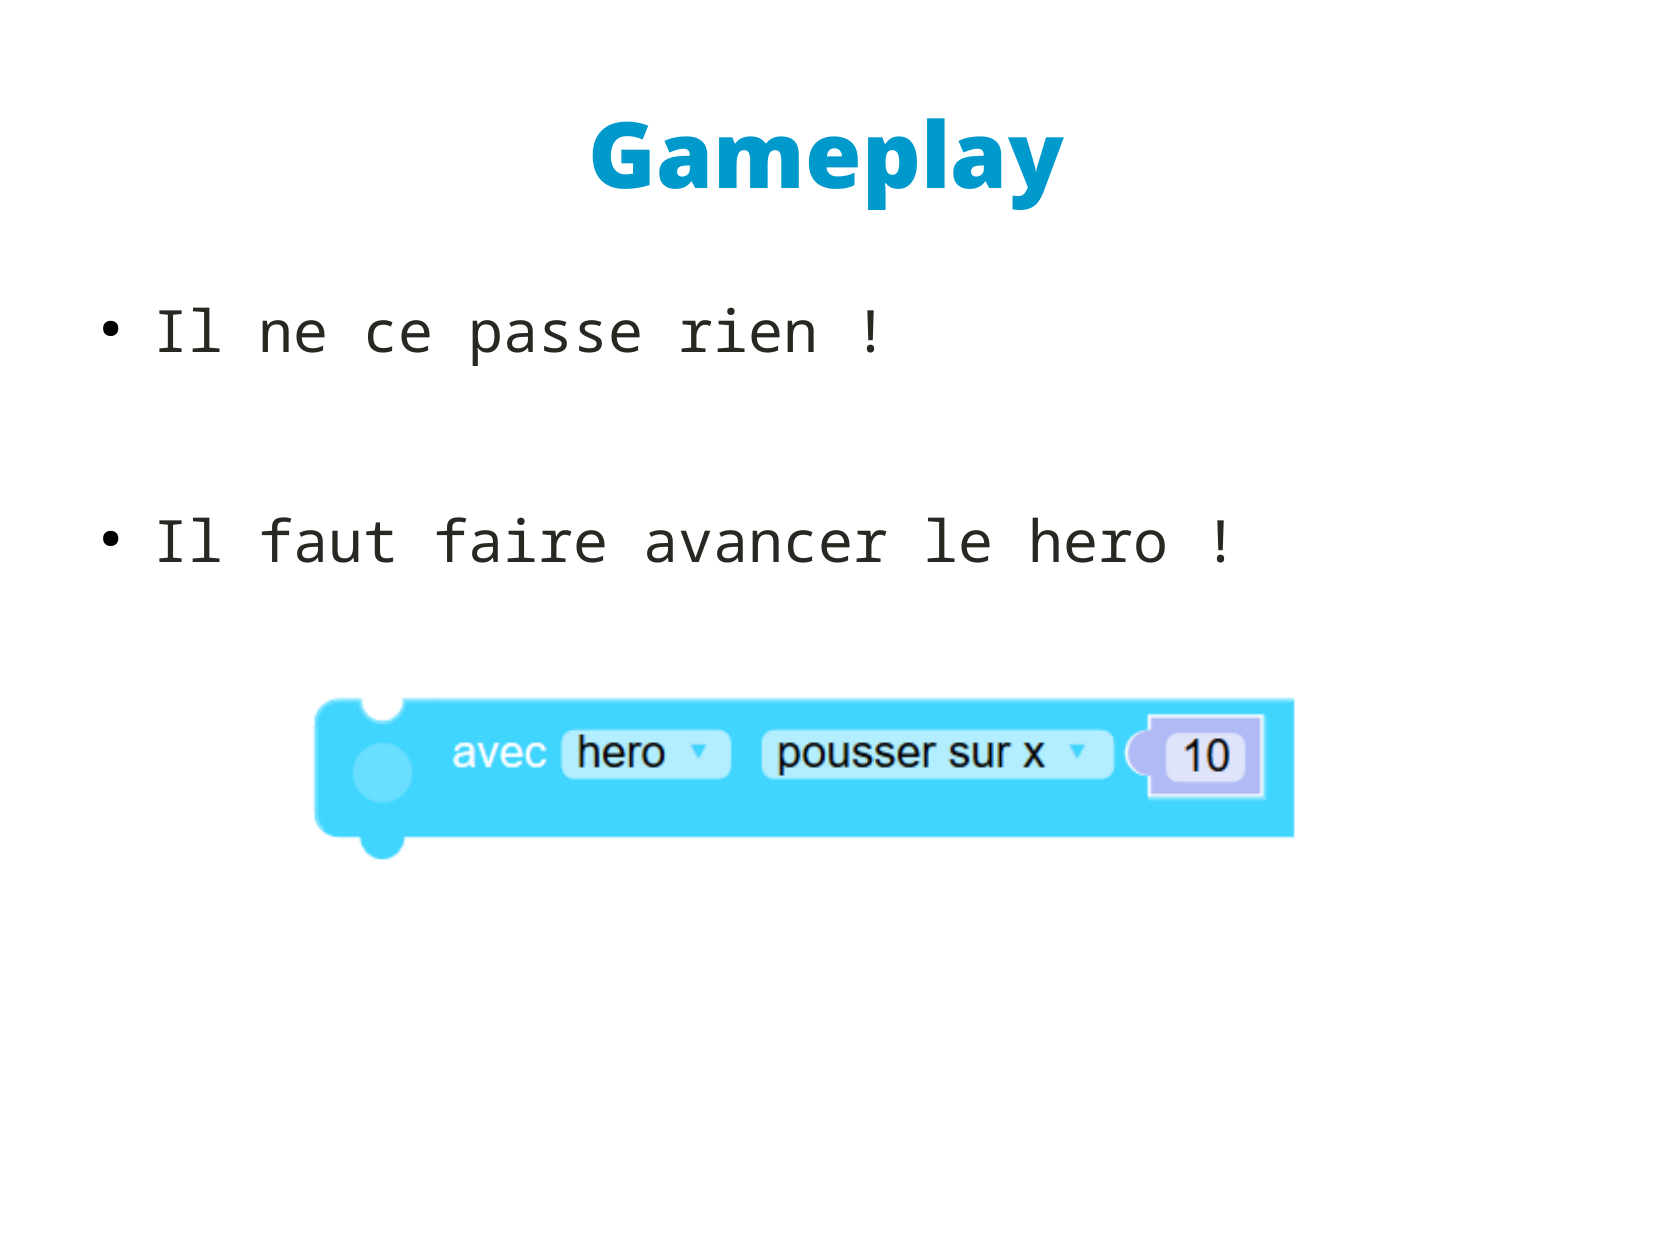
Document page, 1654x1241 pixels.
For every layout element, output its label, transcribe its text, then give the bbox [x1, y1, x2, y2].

picture [307, 684, 1307, 875]
list Il ne ce passe rien ! Il faut faire avancer le hero ! [82, 290, 1571, 1010]
title Gameplay [82, 49, 1571, 257]
